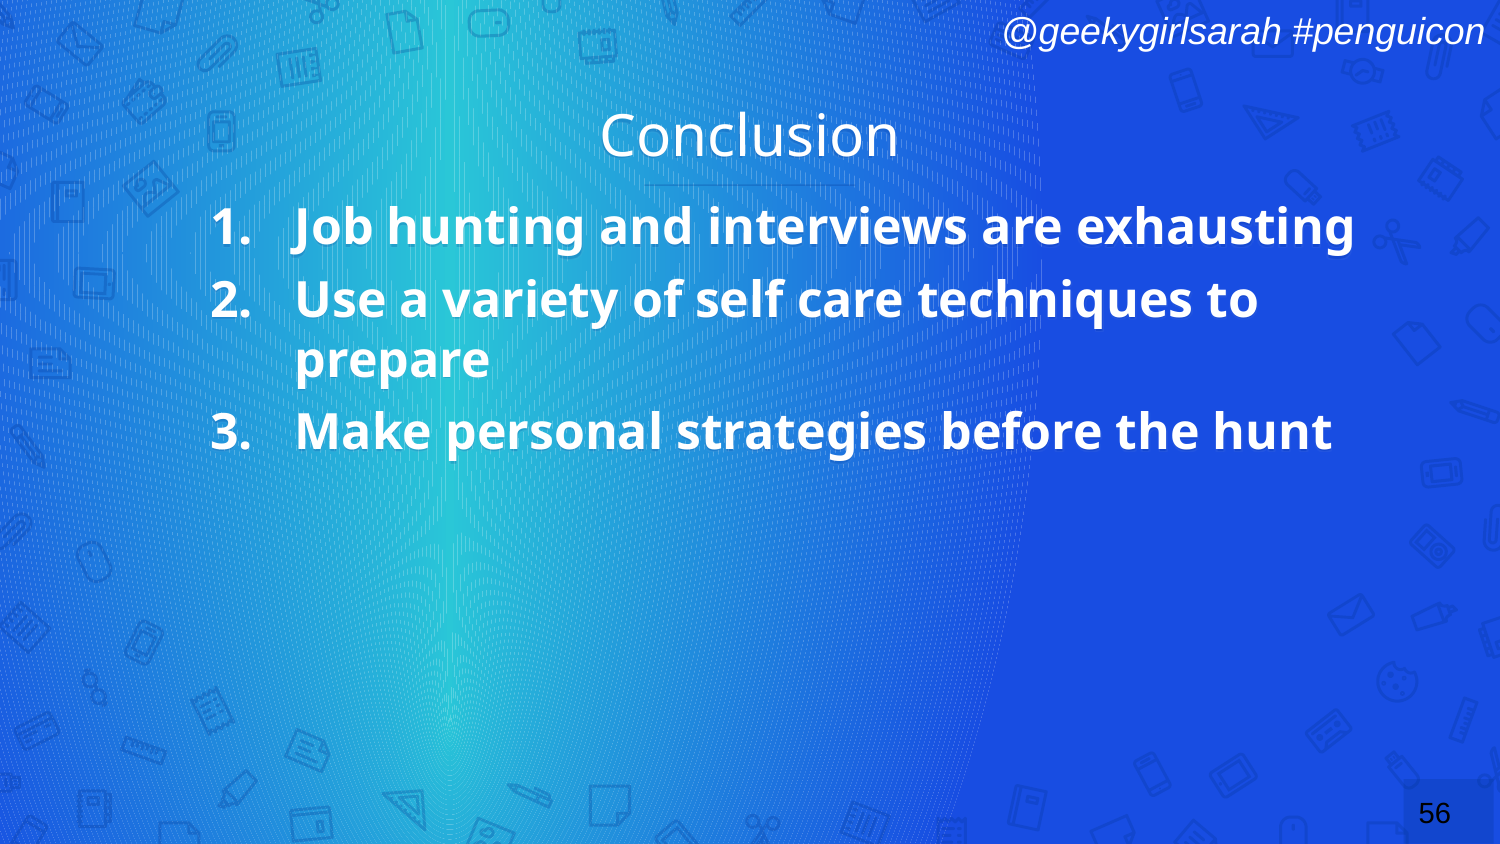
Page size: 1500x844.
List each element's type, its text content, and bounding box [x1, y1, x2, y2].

title Conclusion [61, 61, 1439, 184]
list Job hunting and interviews are exhausting Use a variety of self care techniques to prepare Make personal strategies before the hunt [182, 179, 1388, 722]
slide_number <number> [1403, 779, 1494, 844]
